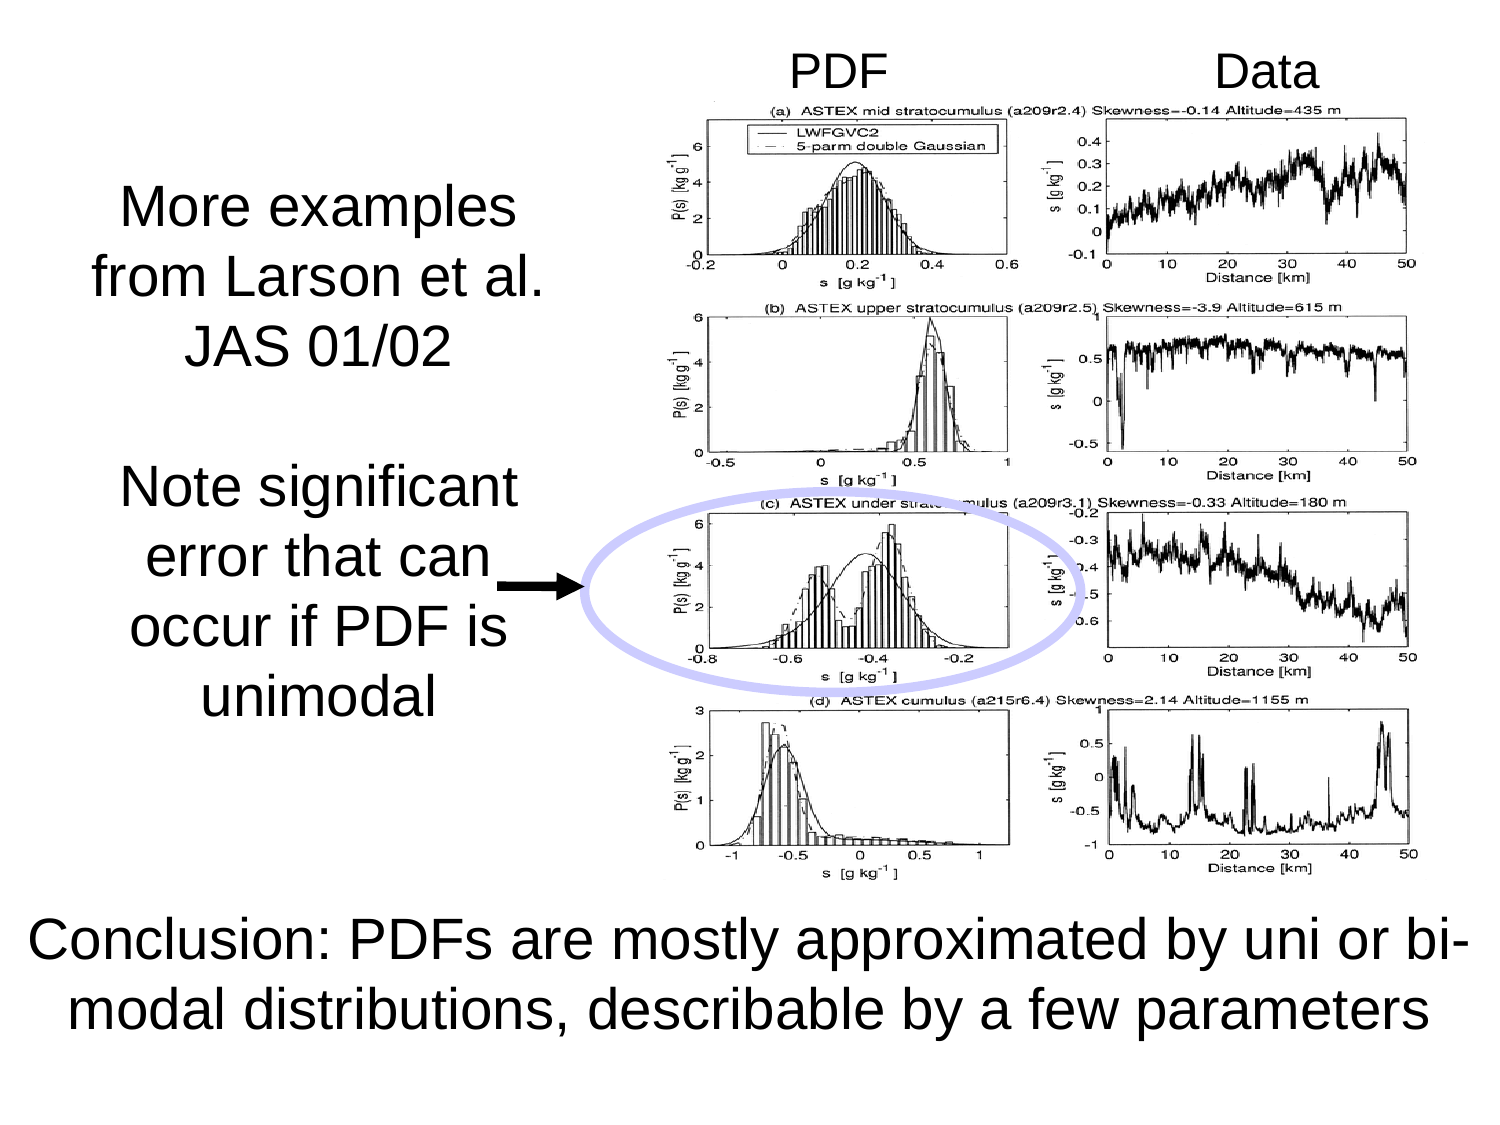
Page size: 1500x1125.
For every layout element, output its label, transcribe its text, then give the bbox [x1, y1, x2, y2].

picture [643, 101, 1434, 882]
text_box PDF [774, 30, 904, 107]
text_box Data [1199, 30, 1335, 107]
picture [643, 497, 1076, 687]
text_box More examples from Larson et al. JAS 01/02 Note significant error that can occur if PDF is unimodal [53, 160, 585, 737]
text_box Conclusion: PDFs are mostly approximated by uni or bi-modal distributions, describable by a few parameters [0, 893, 1500, 1049]
